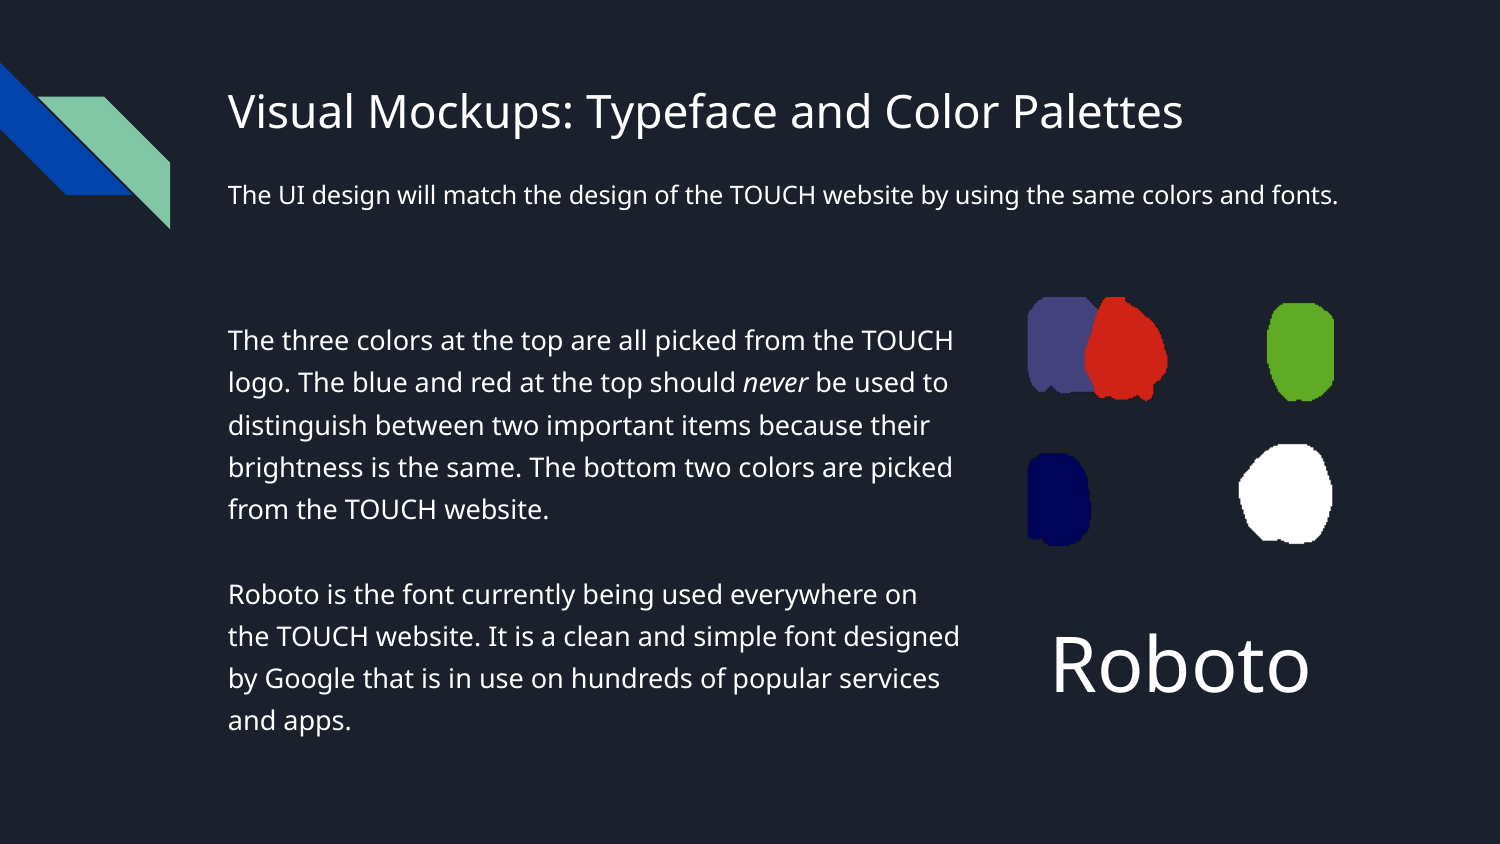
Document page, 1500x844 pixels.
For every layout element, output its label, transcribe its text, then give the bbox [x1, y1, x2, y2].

list Roboto [1027, 530, 1334, 779]
list The UI design will match the design of the TOUCH website by using the same colors and fonts. [212, 157, 1458, 228]
title Visual Mockups: Typeface and Color Palettes [212, 64, 1368, 157]
picture [1027, 297, 1334, 530]
list The three colors at the top are all picked from the TOUCH logo. The blue and red at the top should never be used to distinguish between two important items because their brightness is the same. The bottom two colors are picked from the TOUCH website. [212, 297, 981, 530]
list Roboto is the font currently being used everywhere on the TOUCH website. It is a clean and simple font designed by Google that is in use on hundreds of popular services and apps. [212, 530, 981, 779]
